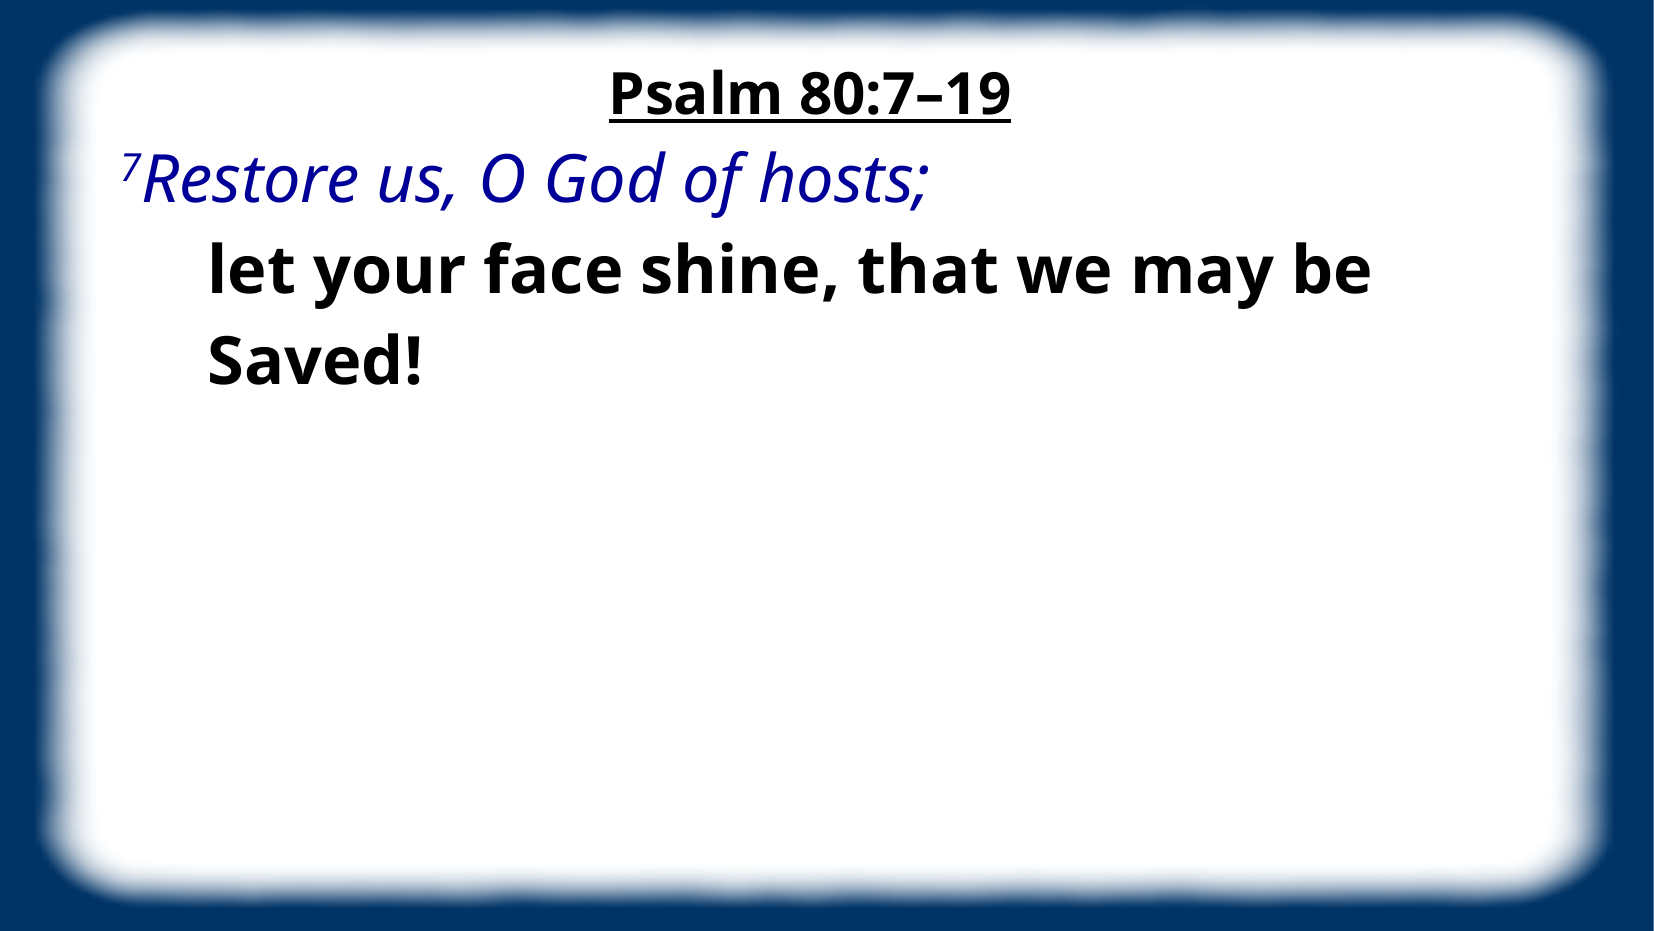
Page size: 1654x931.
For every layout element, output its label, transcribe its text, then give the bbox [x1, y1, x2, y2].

picture [0, 0, 1654, 931]
text_box Psalm 80:7–19 7Restore us, O God of hosts; let your face shine, that we may be Saved! [105, 45, 1516, 404]
